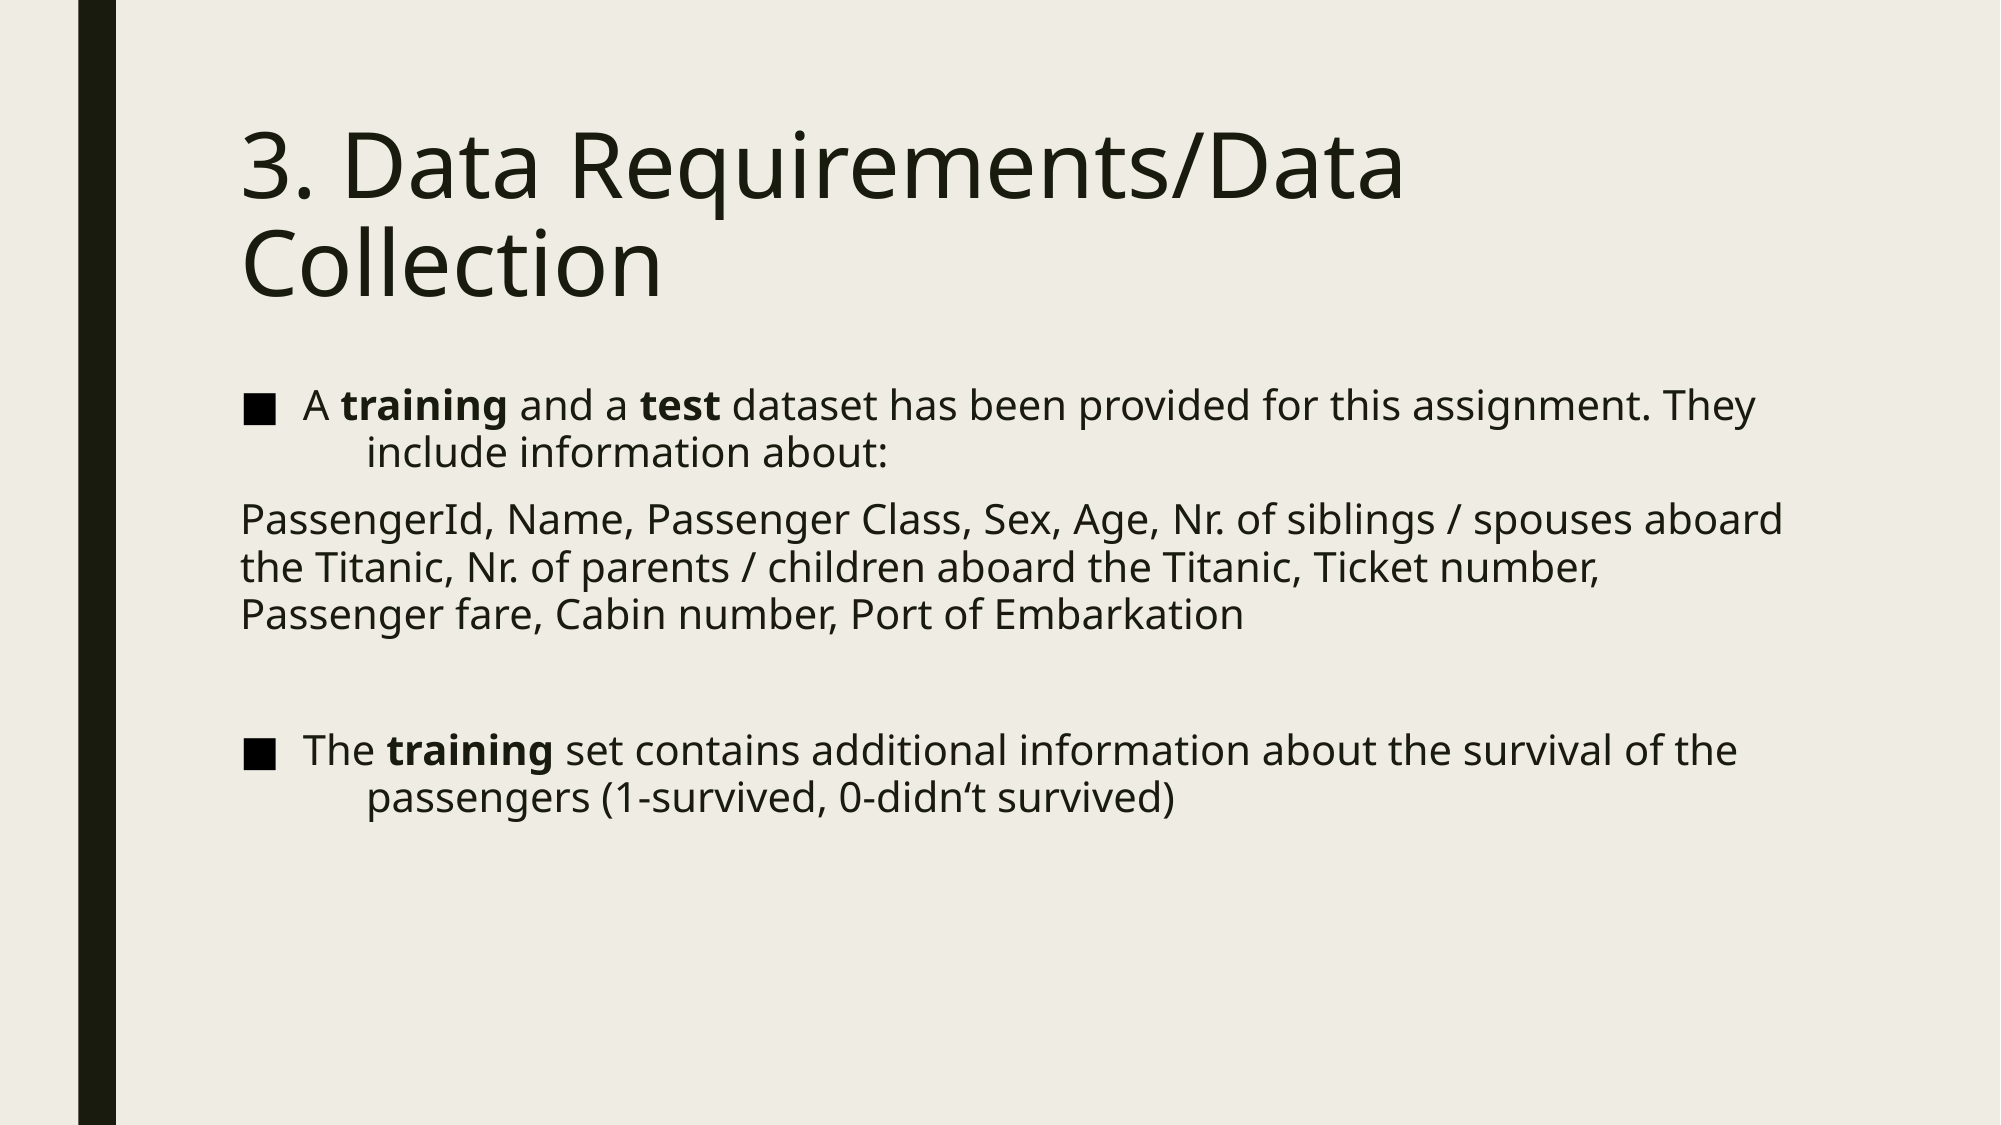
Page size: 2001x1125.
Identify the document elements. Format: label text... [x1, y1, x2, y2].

title 3. Data Requirements/Data Collection [225, 112, 1801, 357]
list A training and a test dataset has been provided for this assignment. They include information about: PassengerId, Name, Passenger Class, Sex, Age, Nr. of siblings / spouses aboard the Titanic, Nr. of parents / children aboard the Titanic, Ticket number, Passenger fare, Cabin number, Port of Embarkation The training set contains additional information about the survival of the passengers (1-survived, 0-didn‘t survived) [225, 375, 1801, 963]
